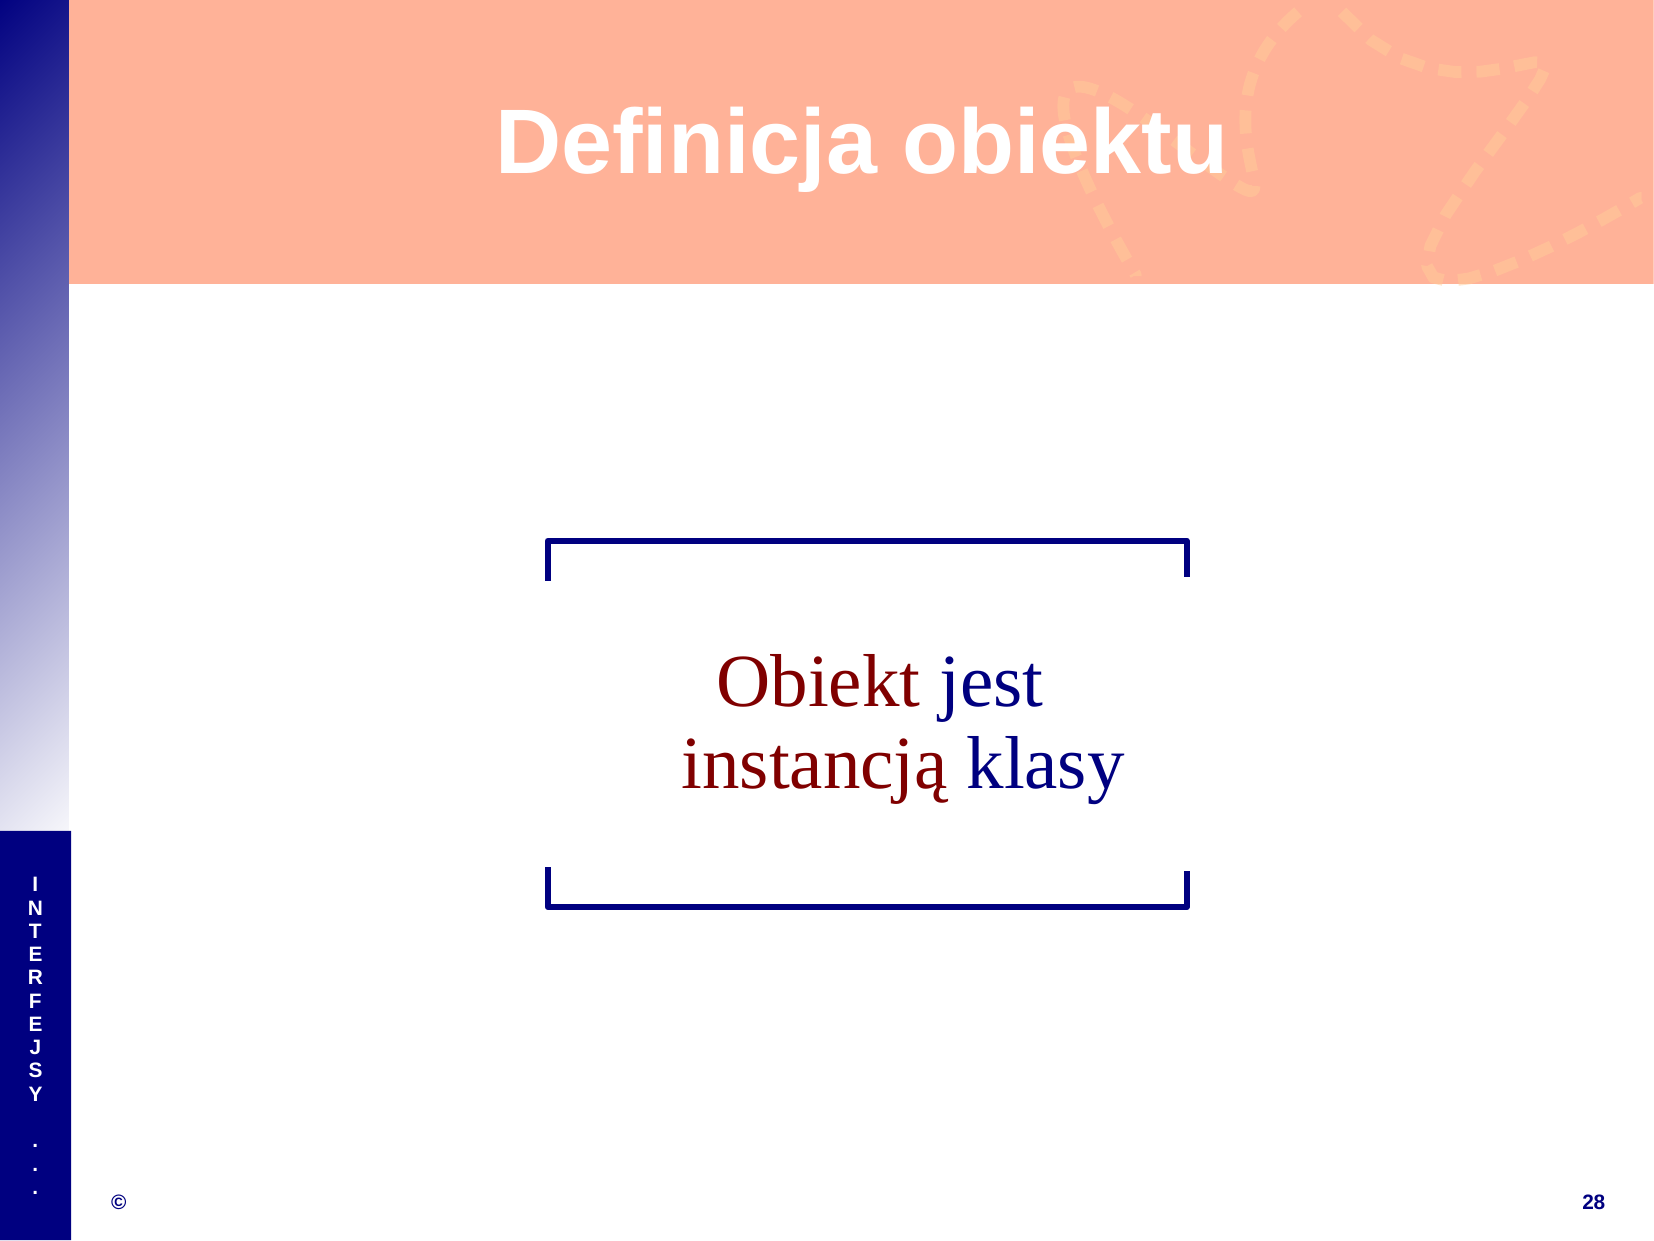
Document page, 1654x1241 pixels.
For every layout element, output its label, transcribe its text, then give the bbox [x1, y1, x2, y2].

text_box I N T E R F E J S Y . . . [0, 830, 71, 1241]
title Definicja obiektu [108, 37, 1617, 246]
text_box Obiekt jest instancją klasy [559, 513, 1176, 931]
